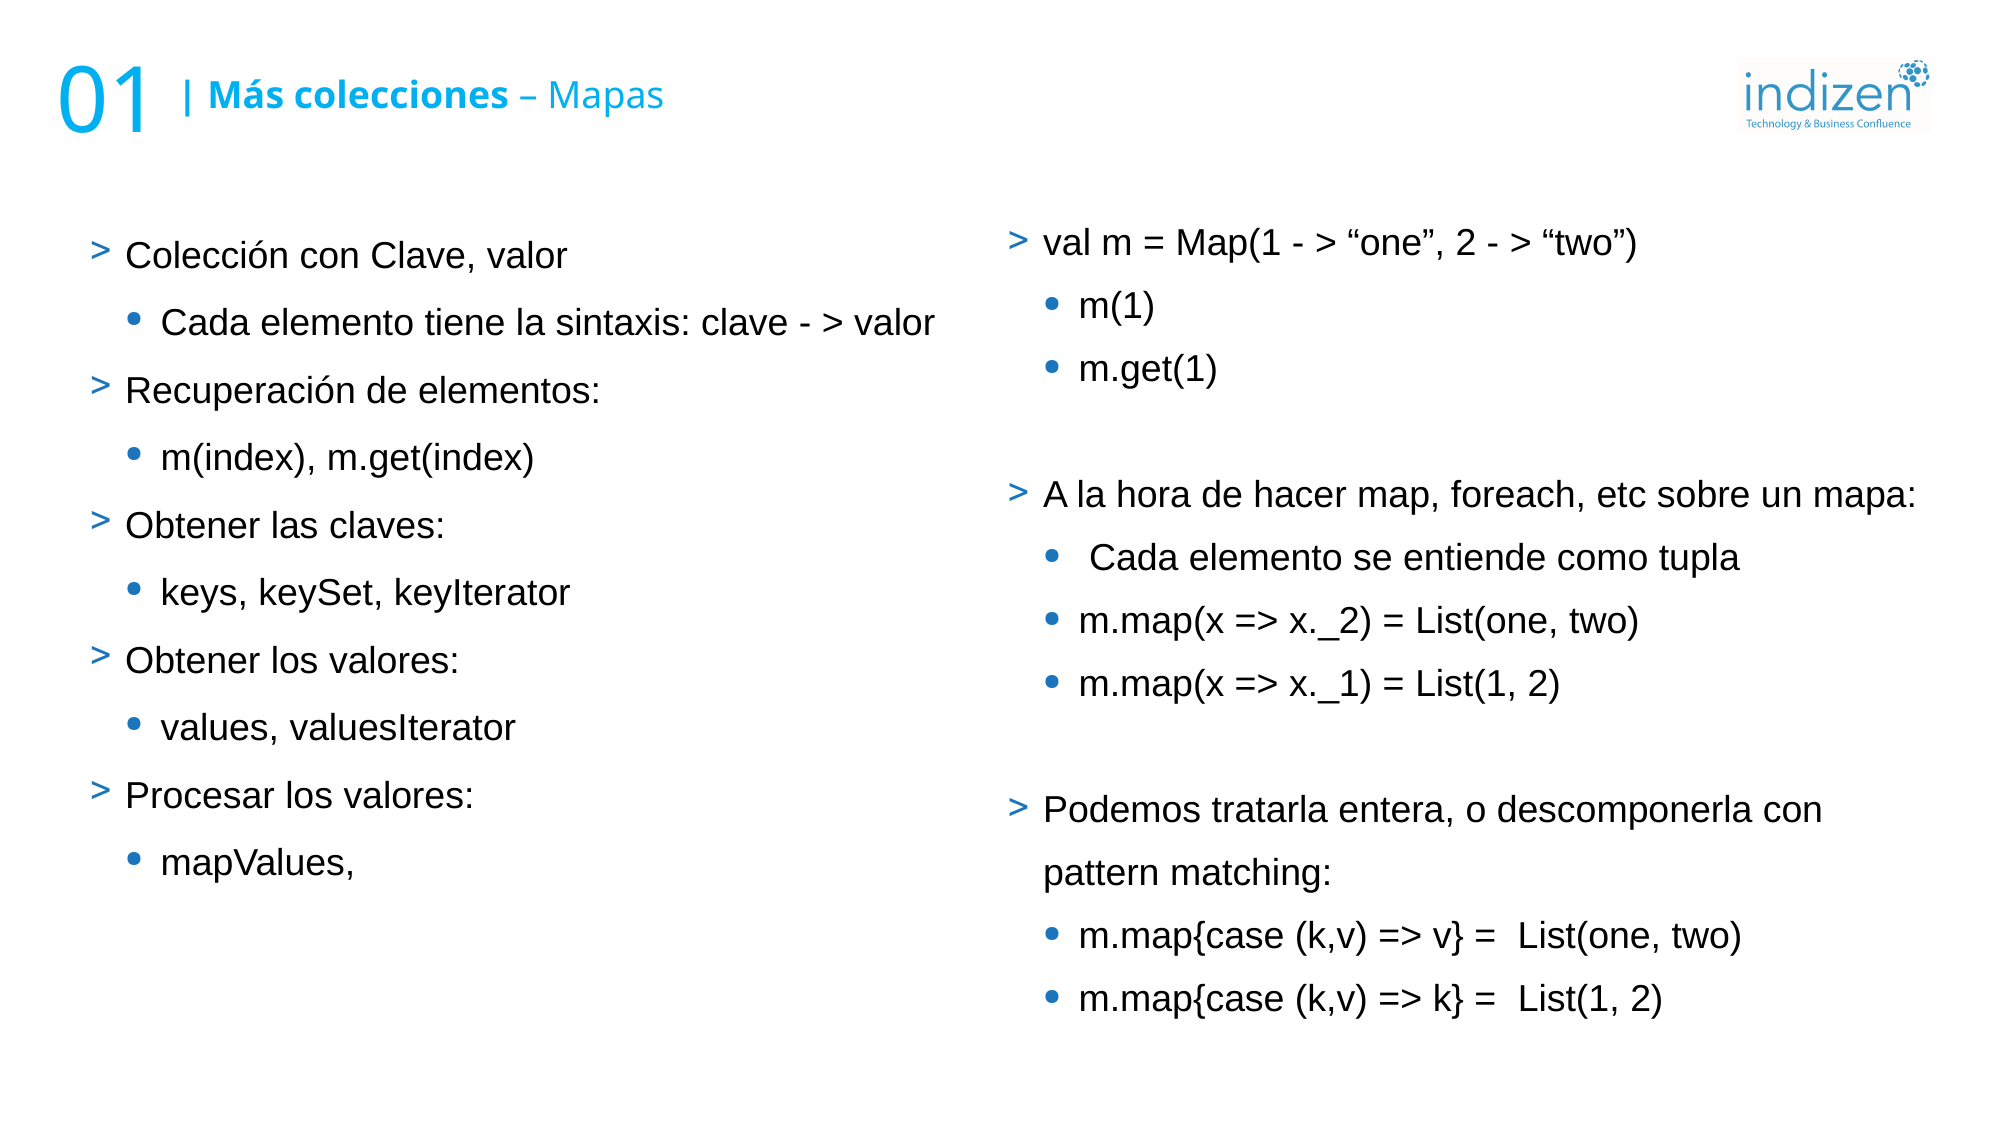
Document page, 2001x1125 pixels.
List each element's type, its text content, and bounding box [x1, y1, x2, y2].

text_box | Más colecciones – Mapas [157, 60, 1276, 126]
picture [1737, 57, 1931, 133]
text_box Colección con Clave, valor Cada elemento tiene la sintaxis: clave - > valor Recuperación de elementos: m(index), m.get(index) Obtener las claves: keys, keySet, keyIterator Obtener los valores: values, valuesIterator Procesar los valores: mapValues, [75, 200, 1007, 945]
text_box 01 [41, 45, 1392, 127]
text_box 01 [69, 72, 96, 126]
text_box val m = Map(1 - > “one”, 2 - > “two”) m(1) m.get(1) A la hora de hacer map, foreach, etc sobre un mapa: Cada elemento se entiende como tupla m.map(x => x._2) = List(one, two) m.map(x => x._1) = List(1, 2) Podemos tratarla entera, o descomponerla con pattern matching: m.map{case (k,v) => v} = List(one, two) m.map{case (k,v) => k} = List(1, 2) [1007, 200, 1918, 1020]
